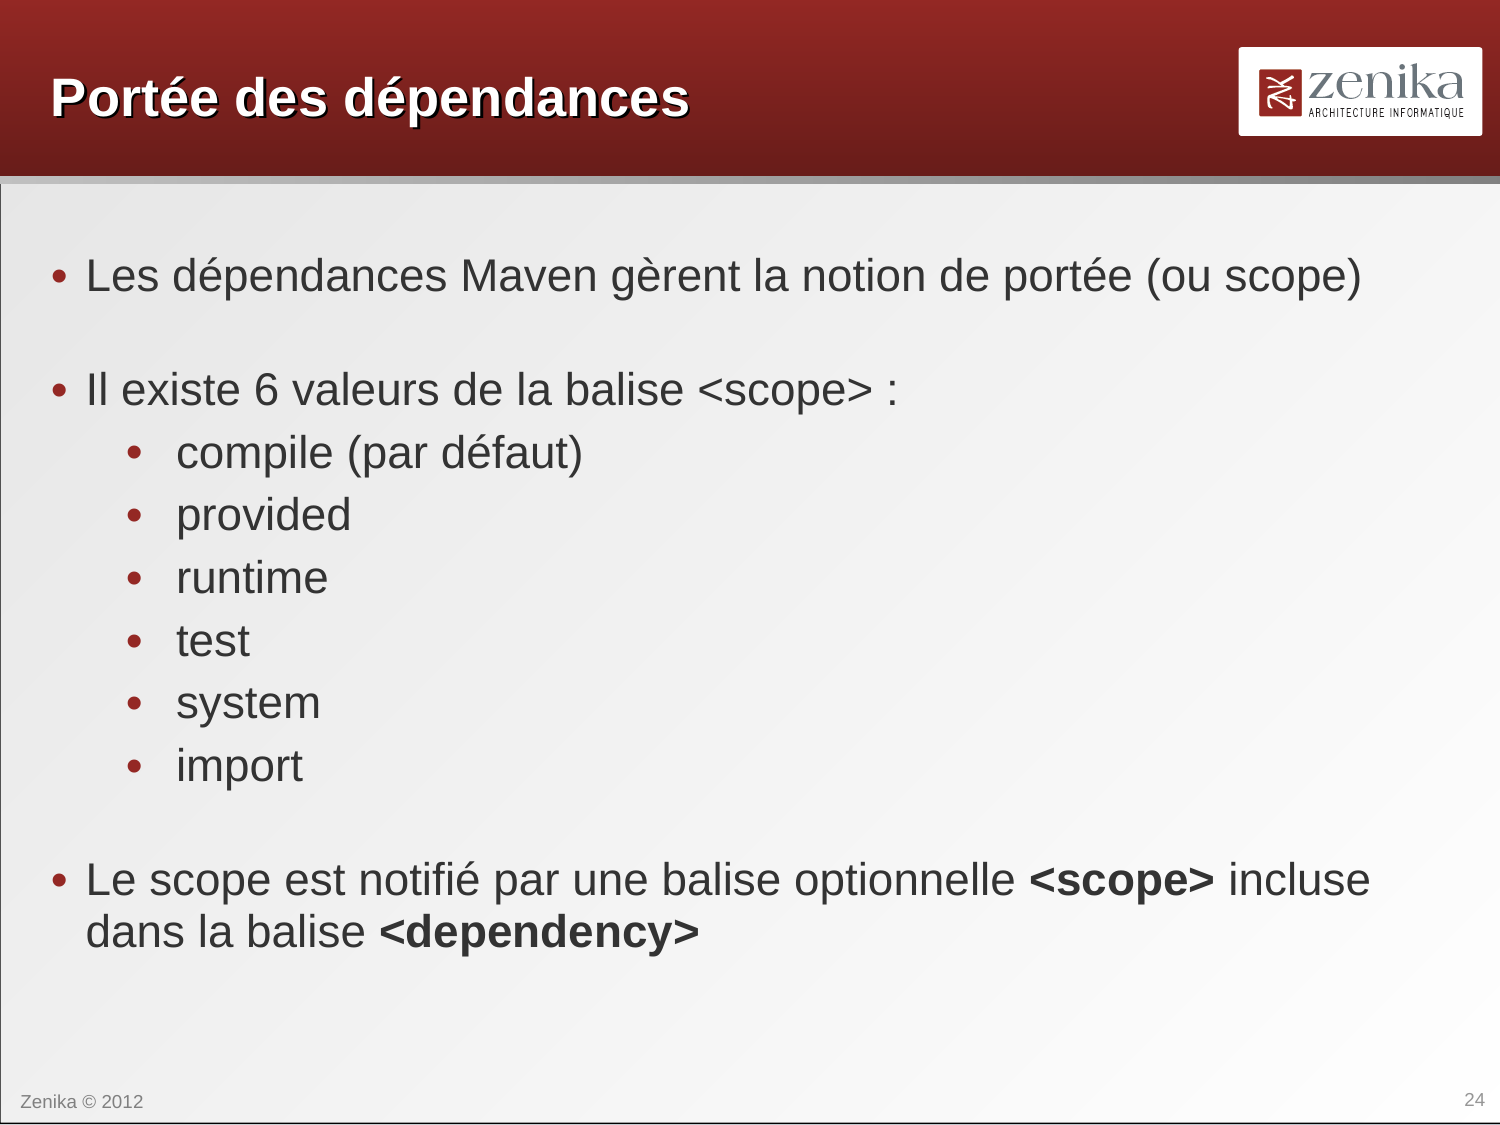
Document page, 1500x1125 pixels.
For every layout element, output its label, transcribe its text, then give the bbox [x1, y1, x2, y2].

title Portée des dépendances [50, 15, 1206, 180]
picture [1257, 58, 1464, 125]
list Les dépendances Maven gèrent la notion de portée (ou scope) Il existe 6 valeurs de la balise <scope> : compile (par défaut) provided runtime test system import Le scope est notifié par une balise optionnelle <scope> incluse dans la balise <dependency> [50, 249, 1435, 1079]
